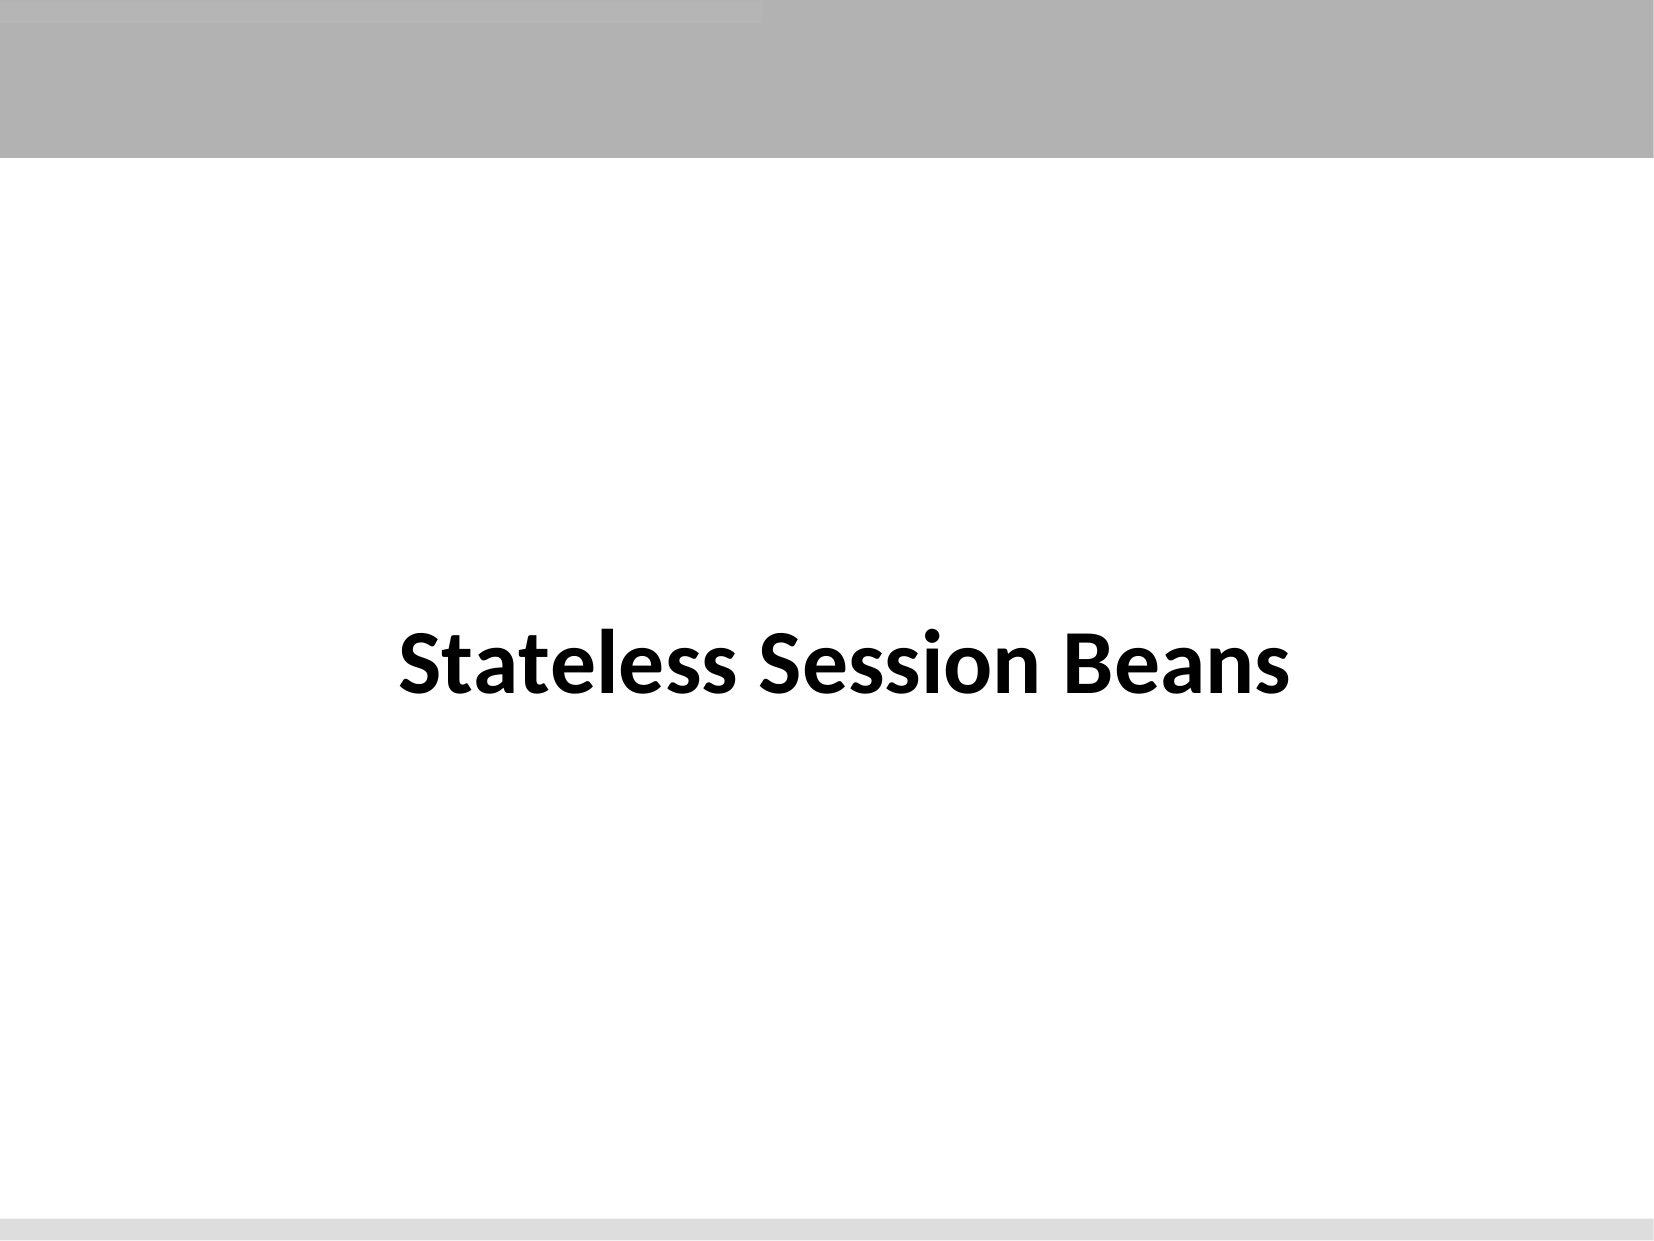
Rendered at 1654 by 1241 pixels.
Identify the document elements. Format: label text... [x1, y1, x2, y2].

subtitle Stateless Session Beans [121, 279, 1534, 1062]
